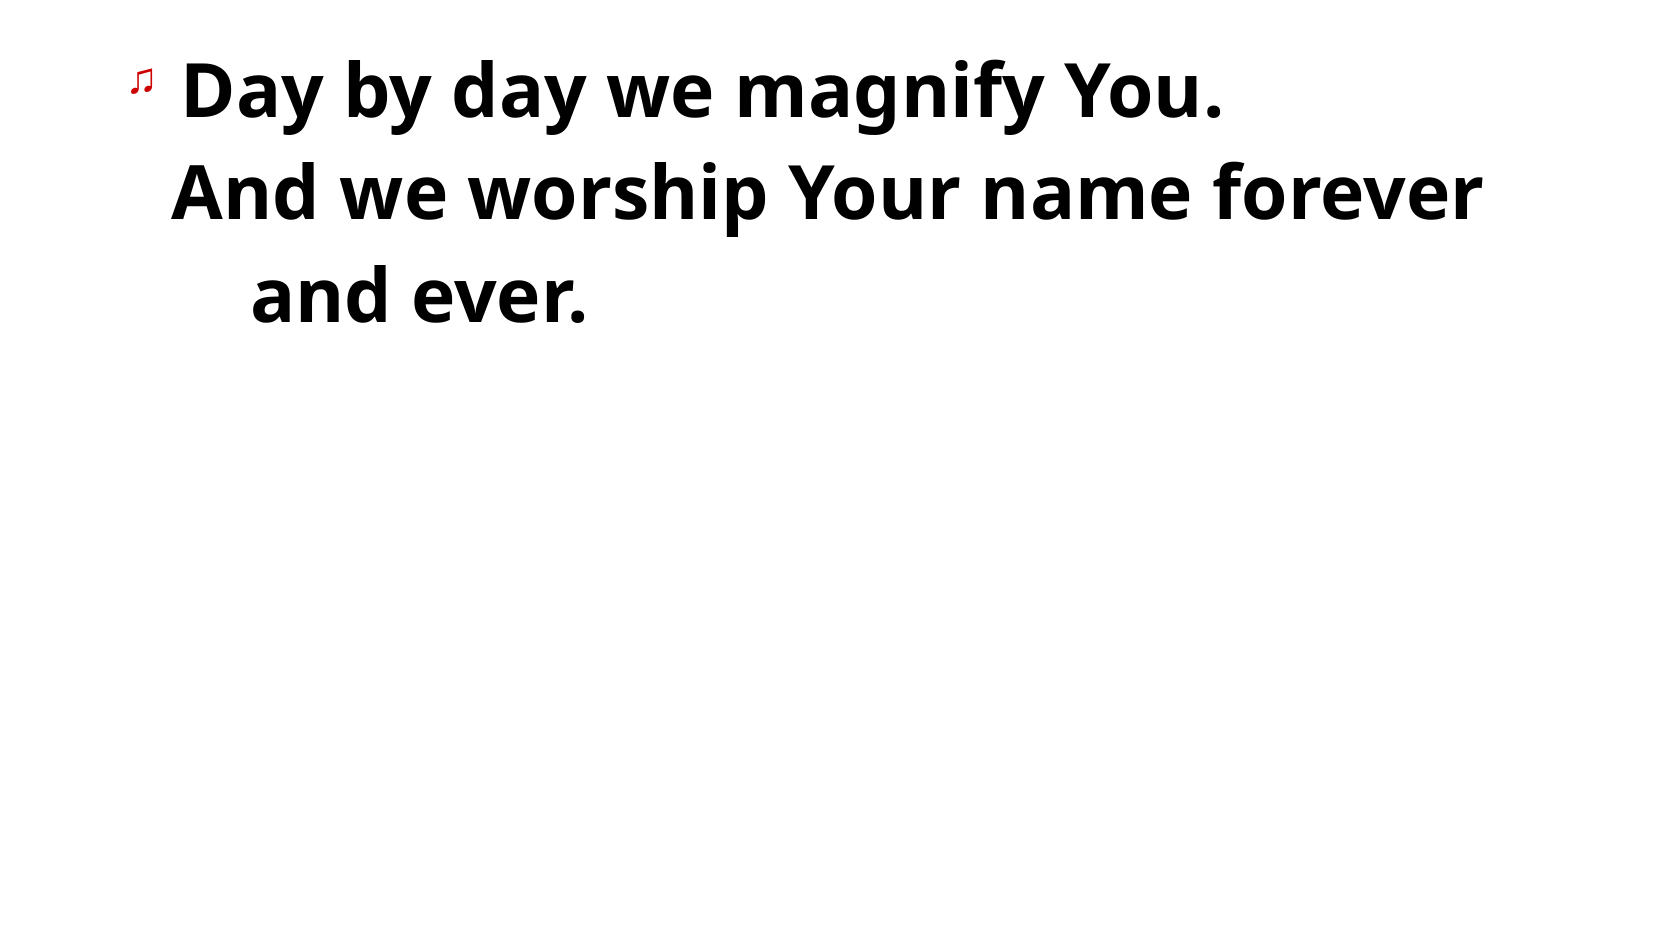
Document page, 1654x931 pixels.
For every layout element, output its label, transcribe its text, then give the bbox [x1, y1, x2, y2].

text_box ♫ Day by day we magnify You. And we worship Your name forever and ever. [60, 30, 1591, 354]
